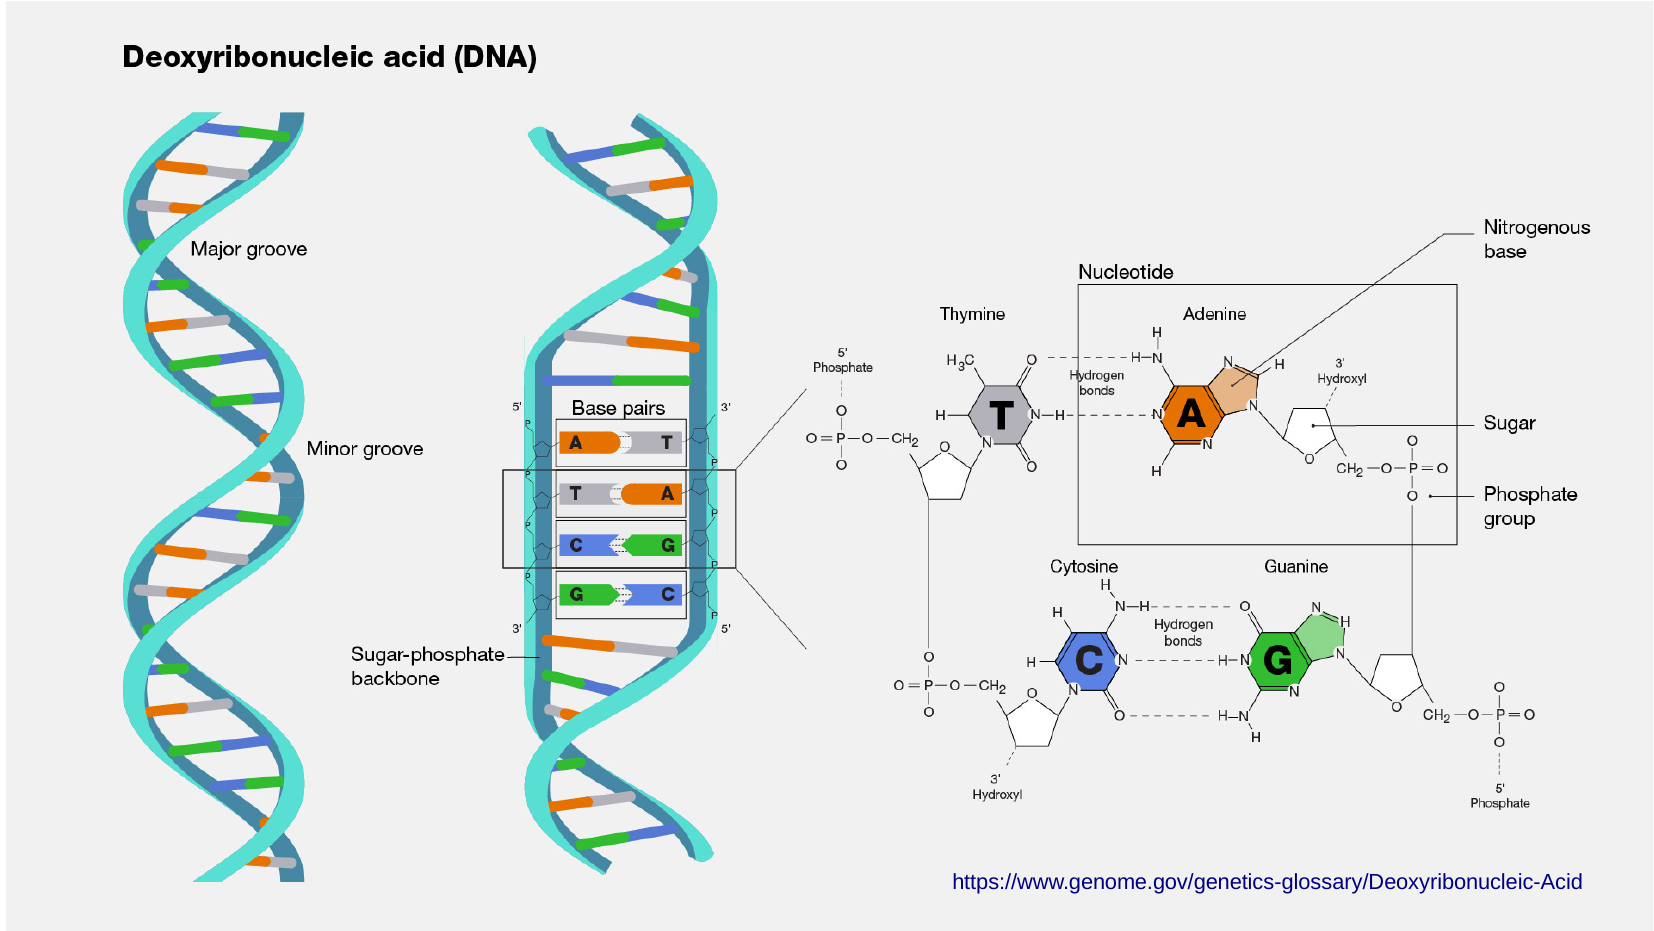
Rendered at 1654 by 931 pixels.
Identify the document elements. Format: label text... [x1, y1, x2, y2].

text_box https://www.genome.gov/genetics-glossary/Deoxyribonucleic-Acid [937, 862, 1613, 901]
picture [6, 1, 1654, 931]
